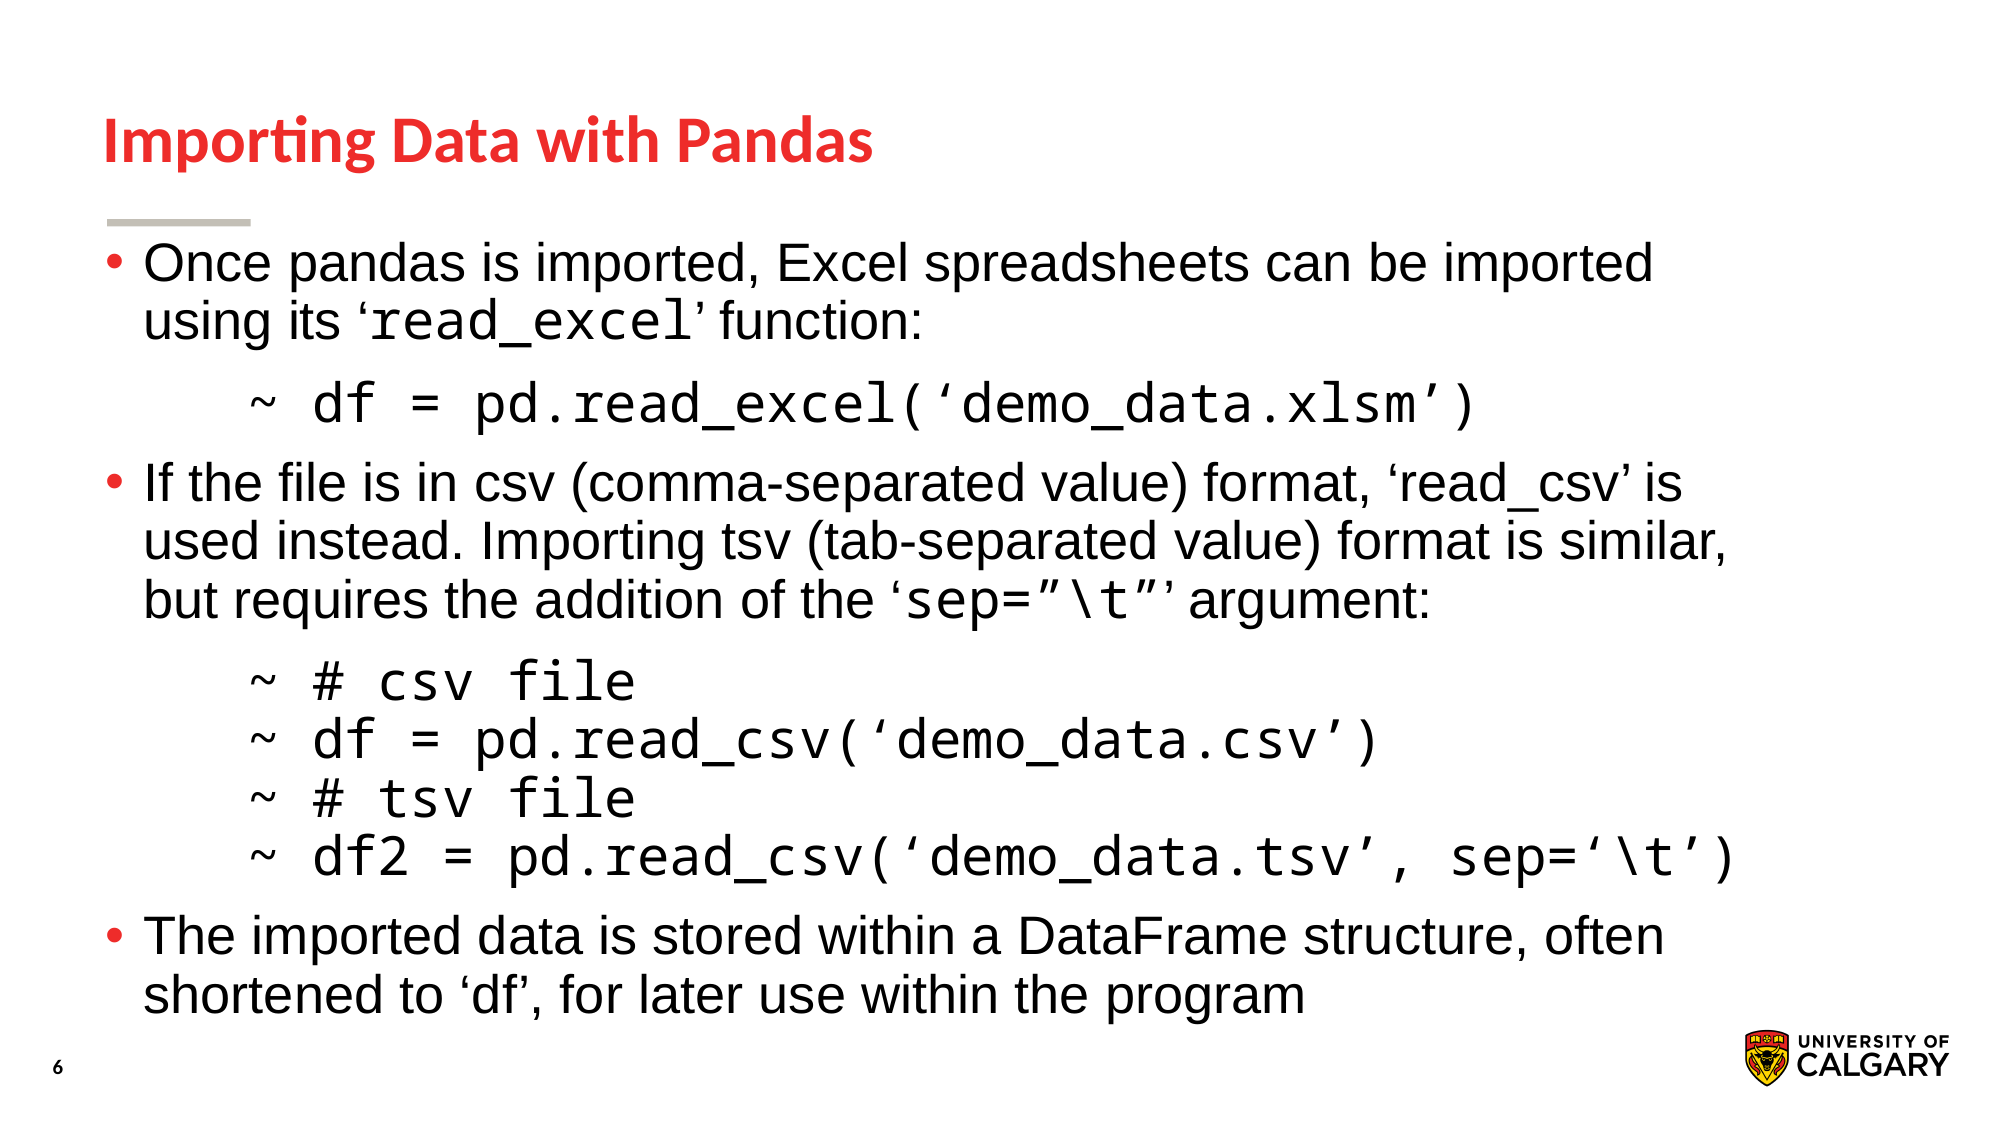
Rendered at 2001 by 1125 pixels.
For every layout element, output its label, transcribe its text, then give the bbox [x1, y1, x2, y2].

title Importing Data with Pandas [87, 60, 1774, 222]
picture [1722, 1012, 1972, 1099]
list Once pandas is imported, Excel spreadsheets can be imported using its ‘read_excel’ function: ~ df = pd.read_excel(‘demo_data.xlsm’) If the file is in csv (comma-separated value) format, ‘read_csv’ is used instead. Importing tsv (tab-separated value) format is similar, but requires the addition of the ‘sep=”\t”’ argument: ~ # csv file ~ df = pd.read_csv(‘demo_data.csv’) ~ # tsv file ~ df2 = pd.read_csv(‘demo_data.tsv’, sep=‘\t’) The imported data is stored within a DataFrame structure, often shortened to ‘df’, for later use within the program [91, 227, 1774, 941]
